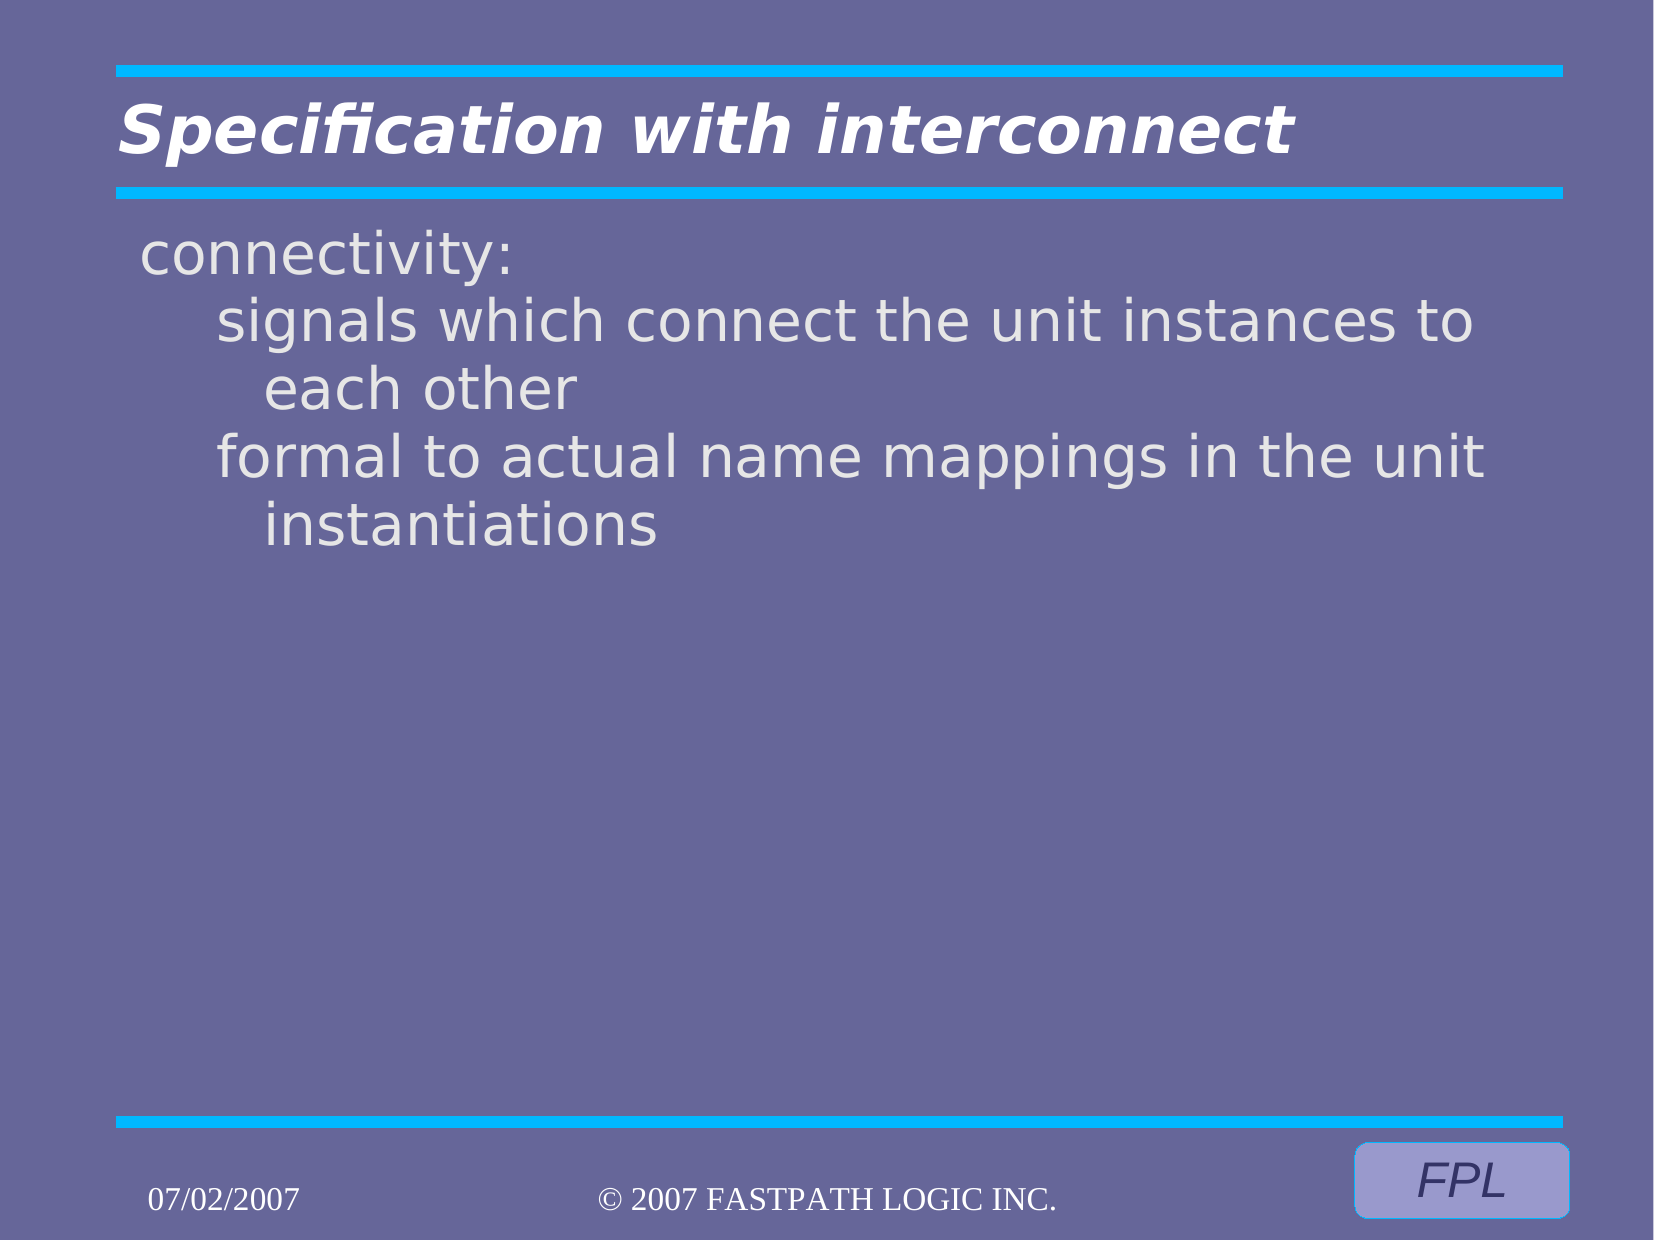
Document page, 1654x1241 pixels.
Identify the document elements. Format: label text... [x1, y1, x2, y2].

list connectivity: signals which connect the unit instances to each other formal to actual name mappings in the unit instantiations [121, 220, 1561, 1133]
title Specification with interconnect [118, 41, 1531, 219]
